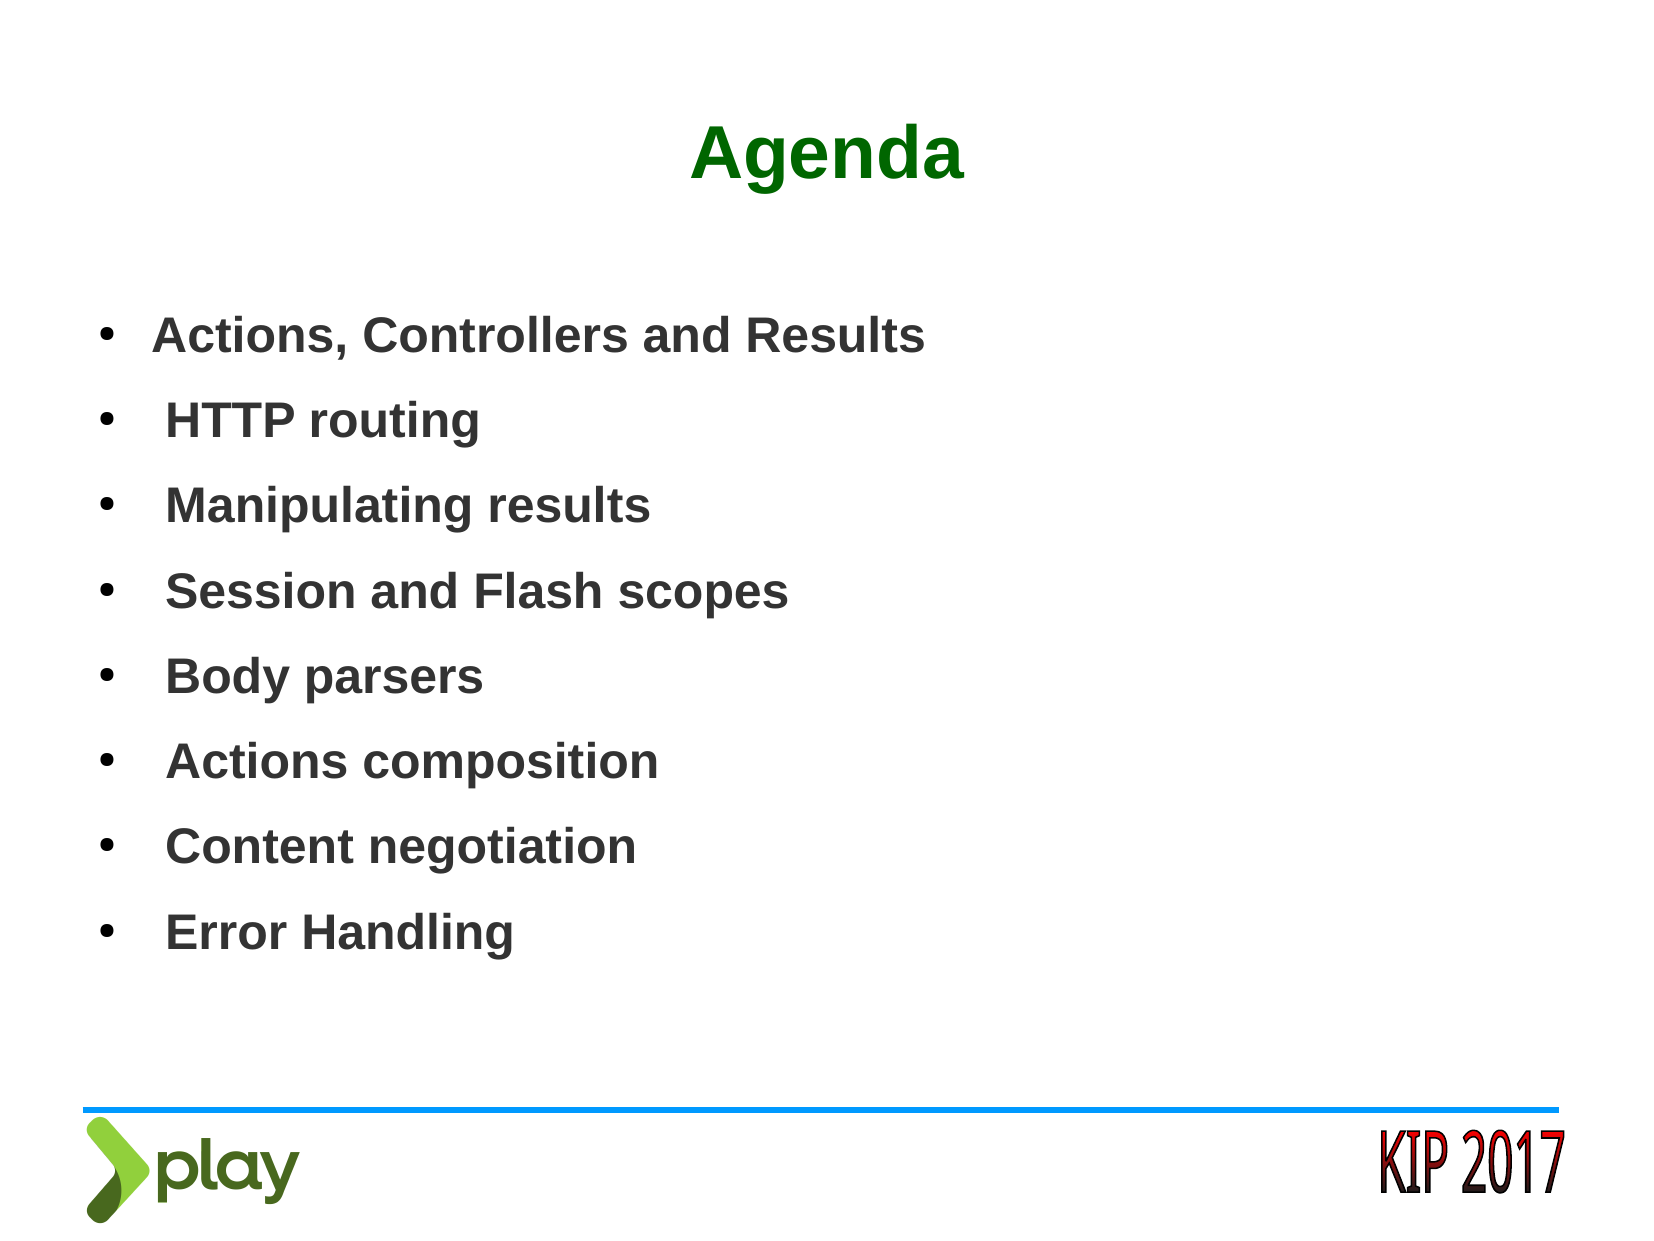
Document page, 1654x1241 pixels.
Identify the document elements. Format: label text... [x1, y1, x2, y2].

list Actions, Controllers and Results HTTP routing Manipulating results Session and Flash scopes Body parsers Actions composition Content negotiation Error Handling [80, 307, 1536, 1027]
picture [73, 1111, 308, 1229]
title Agenda [82, 49, 1571, 257]
